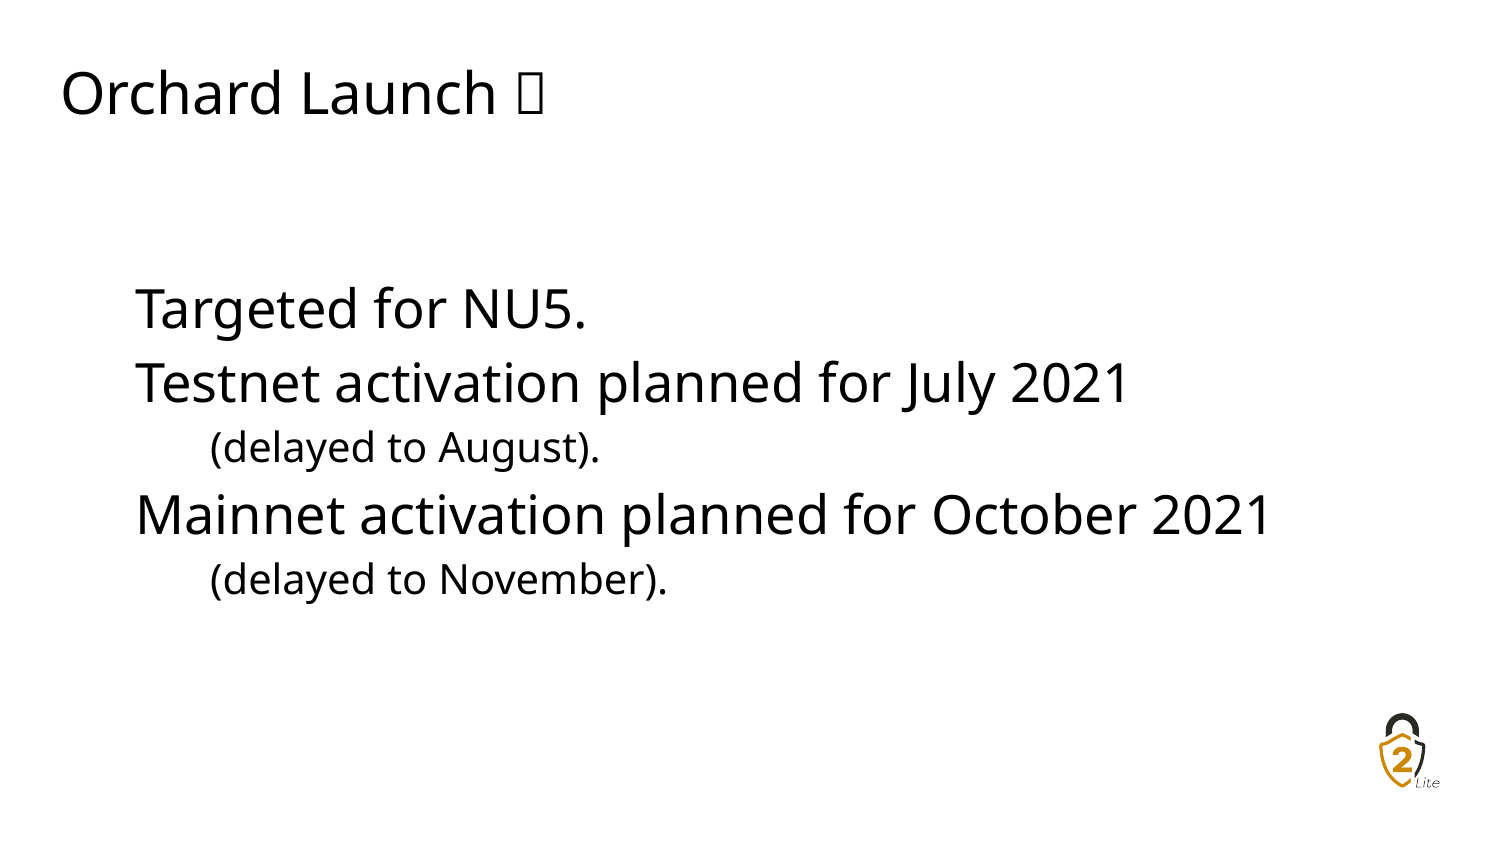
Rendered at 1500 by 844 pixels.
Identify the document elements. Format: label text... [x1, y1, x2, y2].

title Orchard Launch 🚀 [60, 56, 1434, 151]
text_box Targeted for NU5. Testnet activation planned for July 2021 (delayed to August). Mainnet activation planned for October 2021 (delayed to November). [59, 264, 1409, 580]
picture [1379, 713, 1440, 788]
